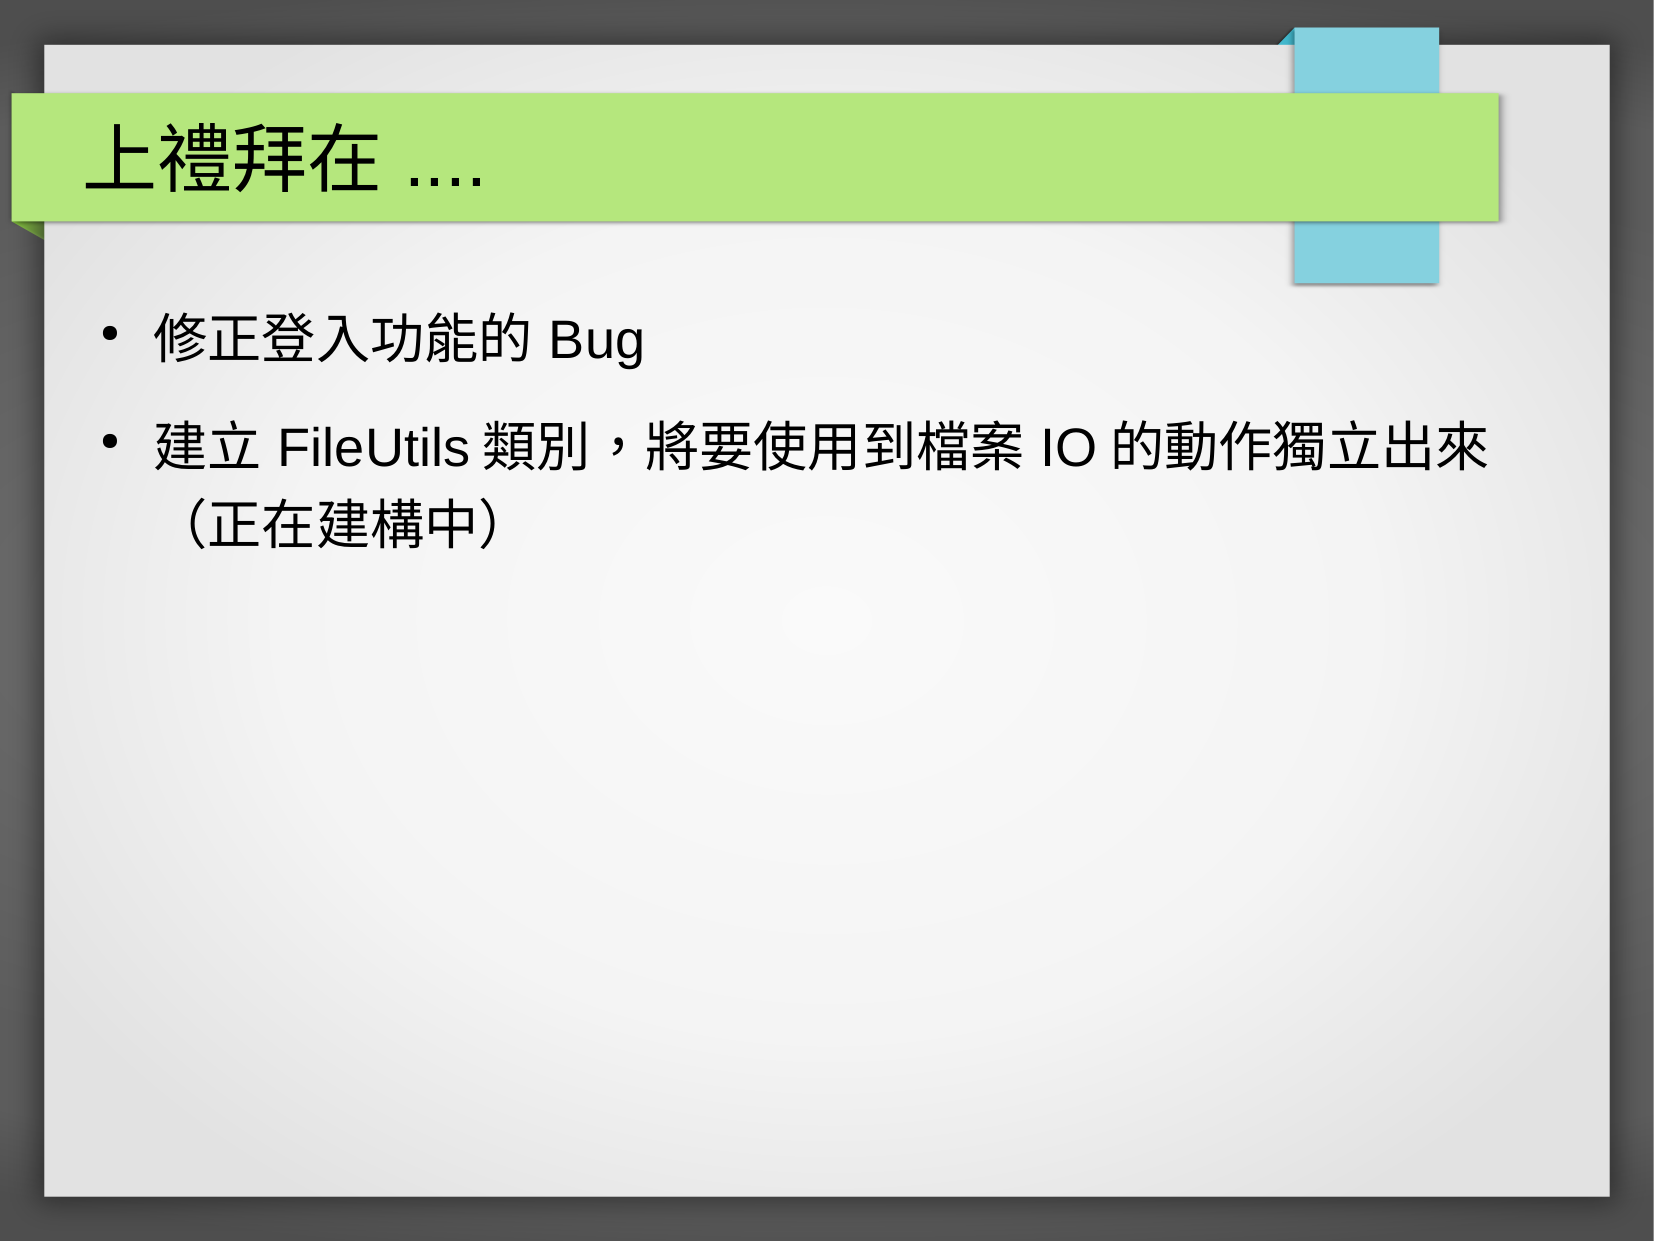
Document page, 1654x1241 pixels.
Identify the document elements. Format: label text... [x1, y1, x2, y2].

list 修正登入功能的Bug 建立FileUtils類別，將要使用到檔案IO的動作獨立出來（正在建構中） [82, 295, 1571, 1015]
picture [0, 0, 1654, 1241]
title 上禮拜在.... [82, 94, 1264, 213]
